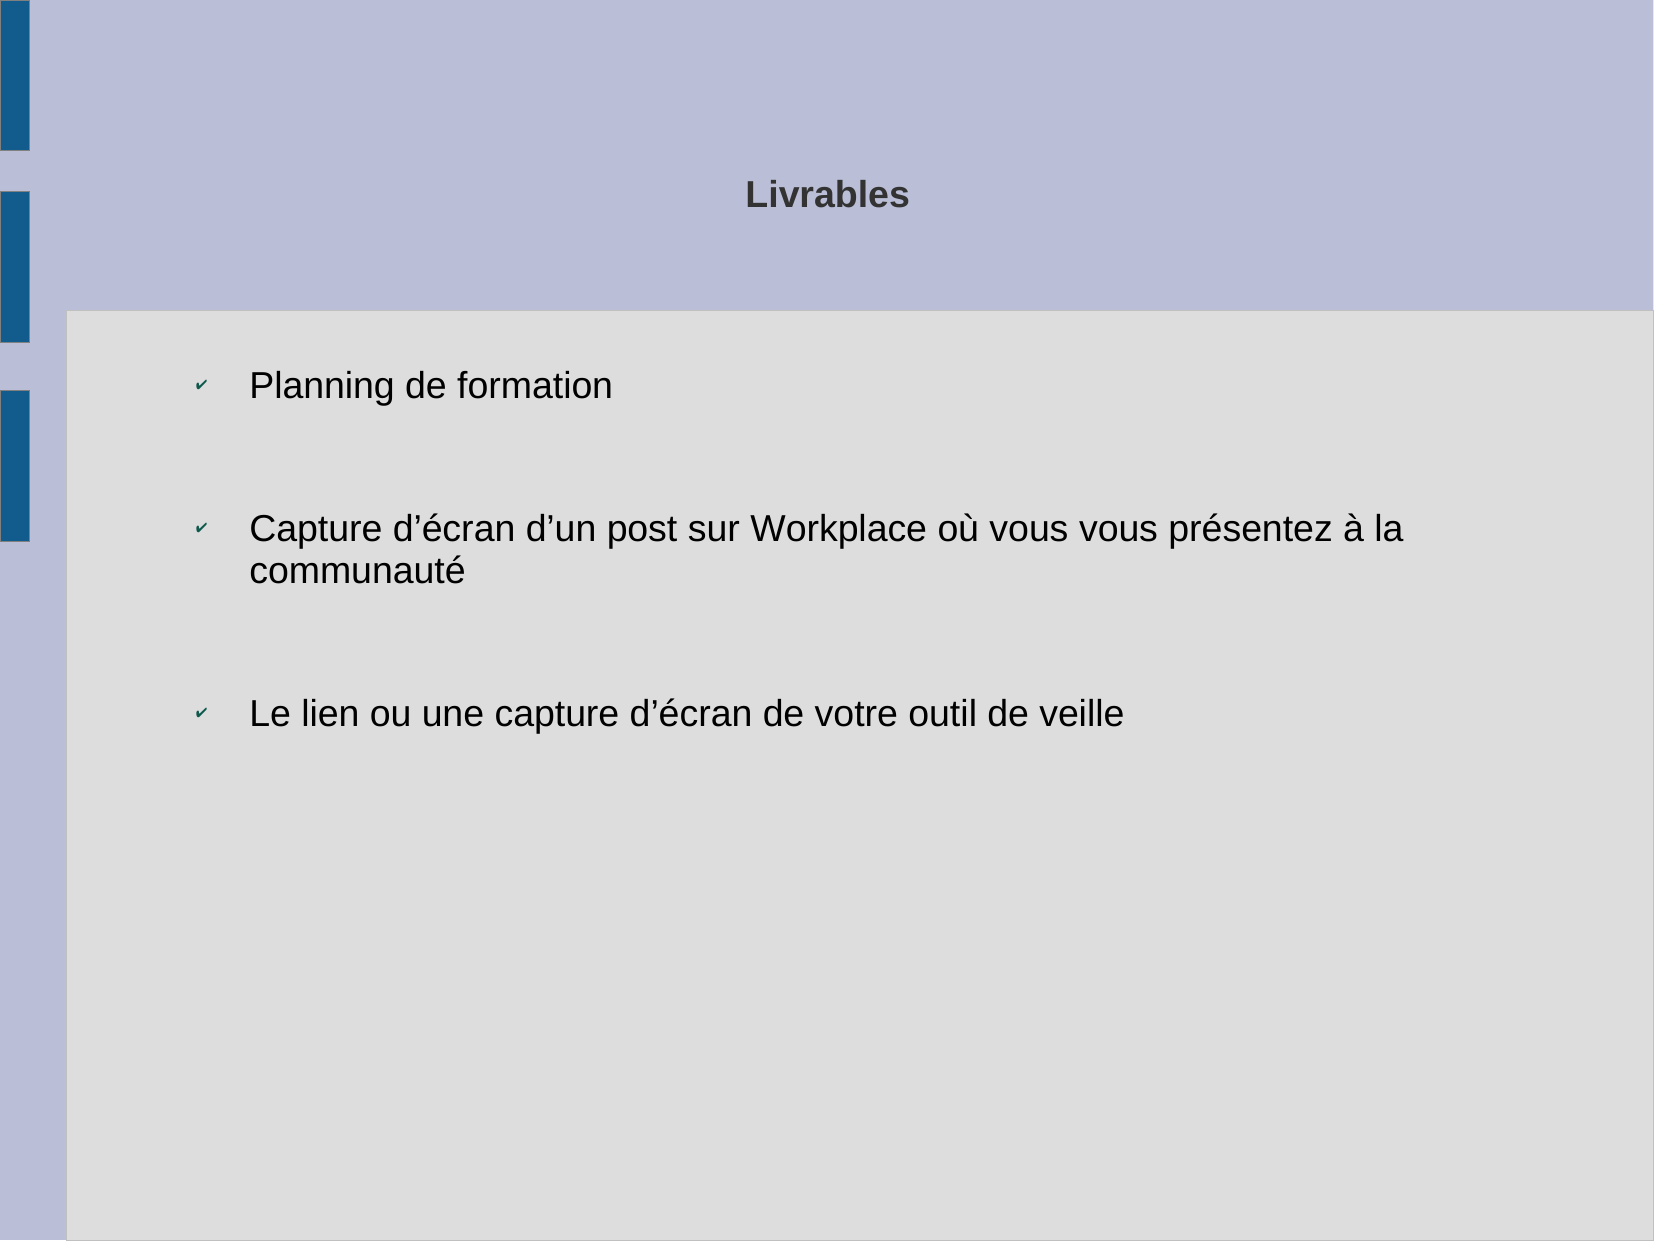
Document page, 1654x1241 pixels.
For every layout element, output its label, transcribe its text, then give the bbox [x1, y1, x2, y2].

list Planning de formation Capture d’écran d’un post sur Workplace où vous vous présentez à la communauté Le lien ou une capture d’écran de votre outil de veille [178, 364, 1570, 1147]
title Livrables [121, 91, 1534, 299]
